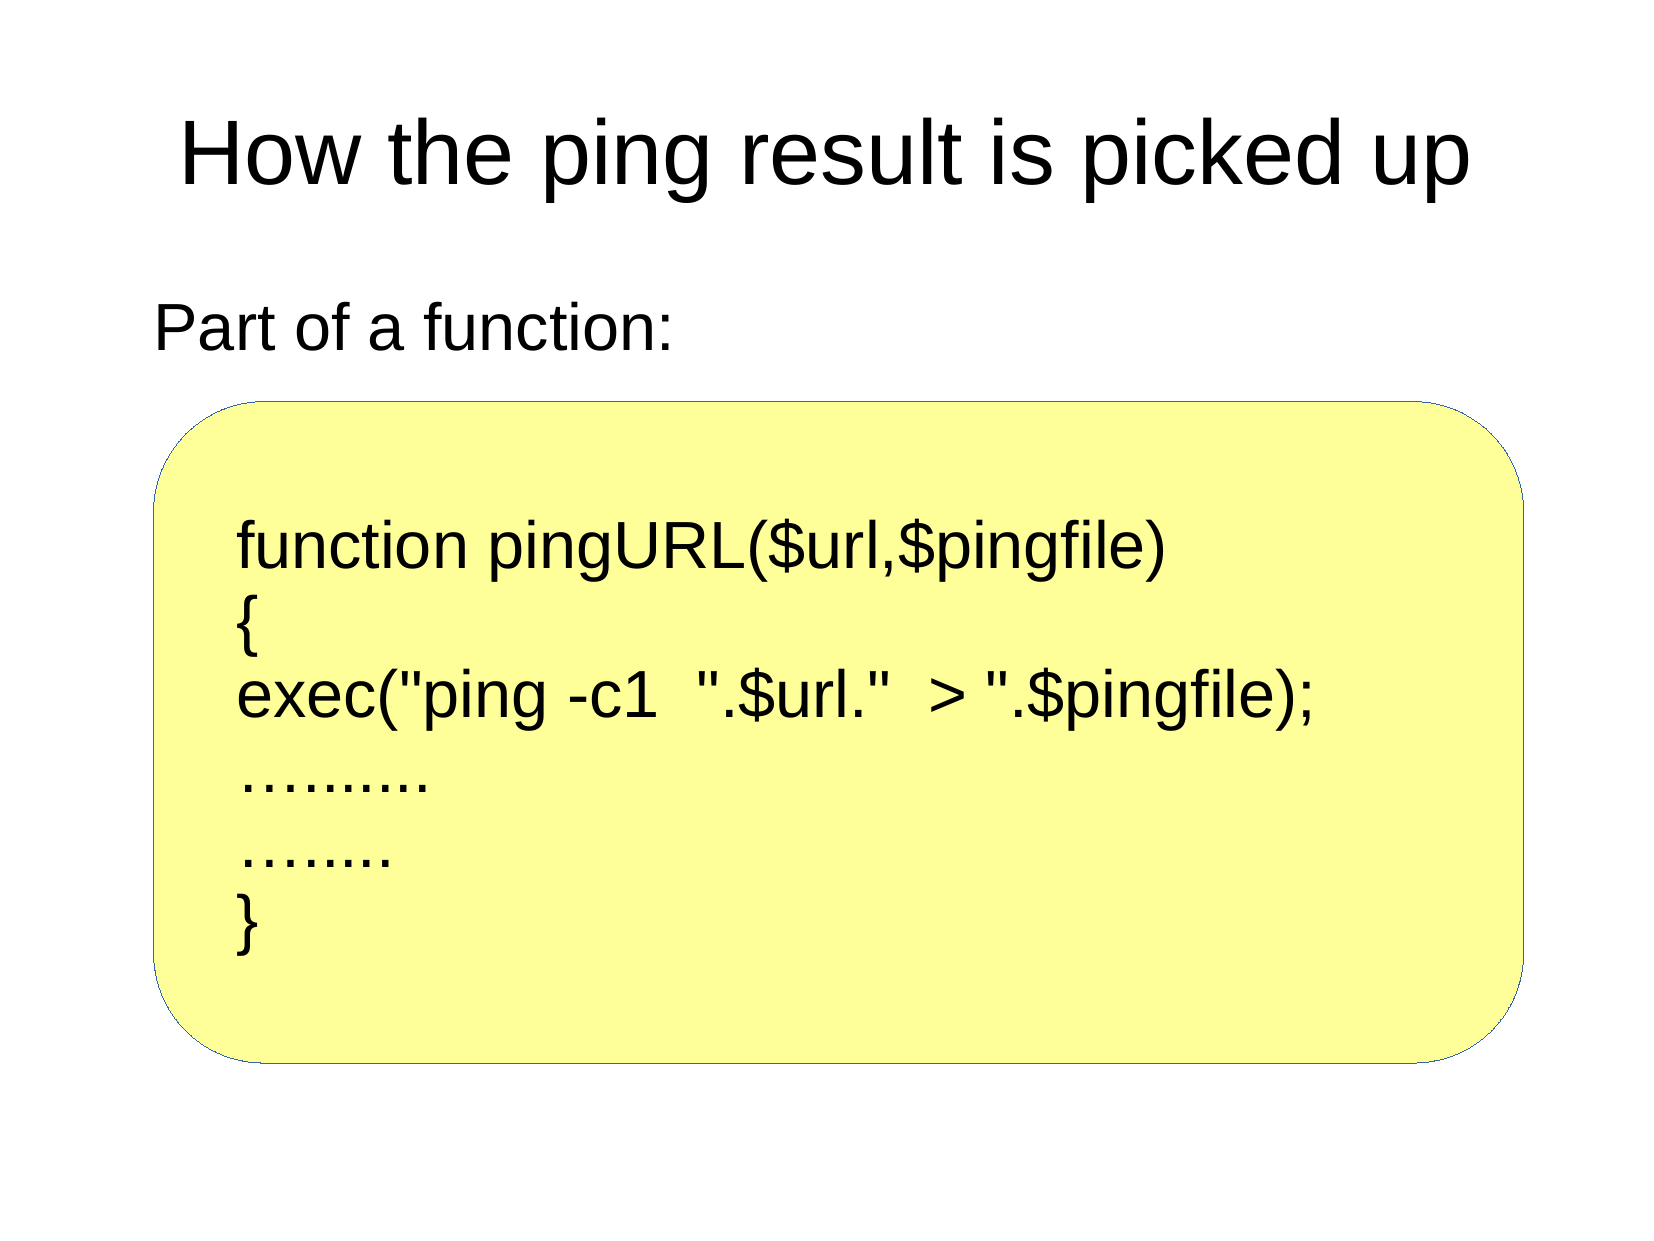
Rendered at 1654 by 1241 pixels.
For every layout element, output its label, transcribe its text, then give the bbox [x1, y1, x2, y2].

list Part of a function: [82, 290, 1571, 1010]
title How the ping result is picked up [82, 49, 1571, 257]
text_box function pingURL($url,$pingfile) { exec("ping -c1 ".$url." > ".$pingfile); …....... …..... } [153, 401, 1524, 1064]
